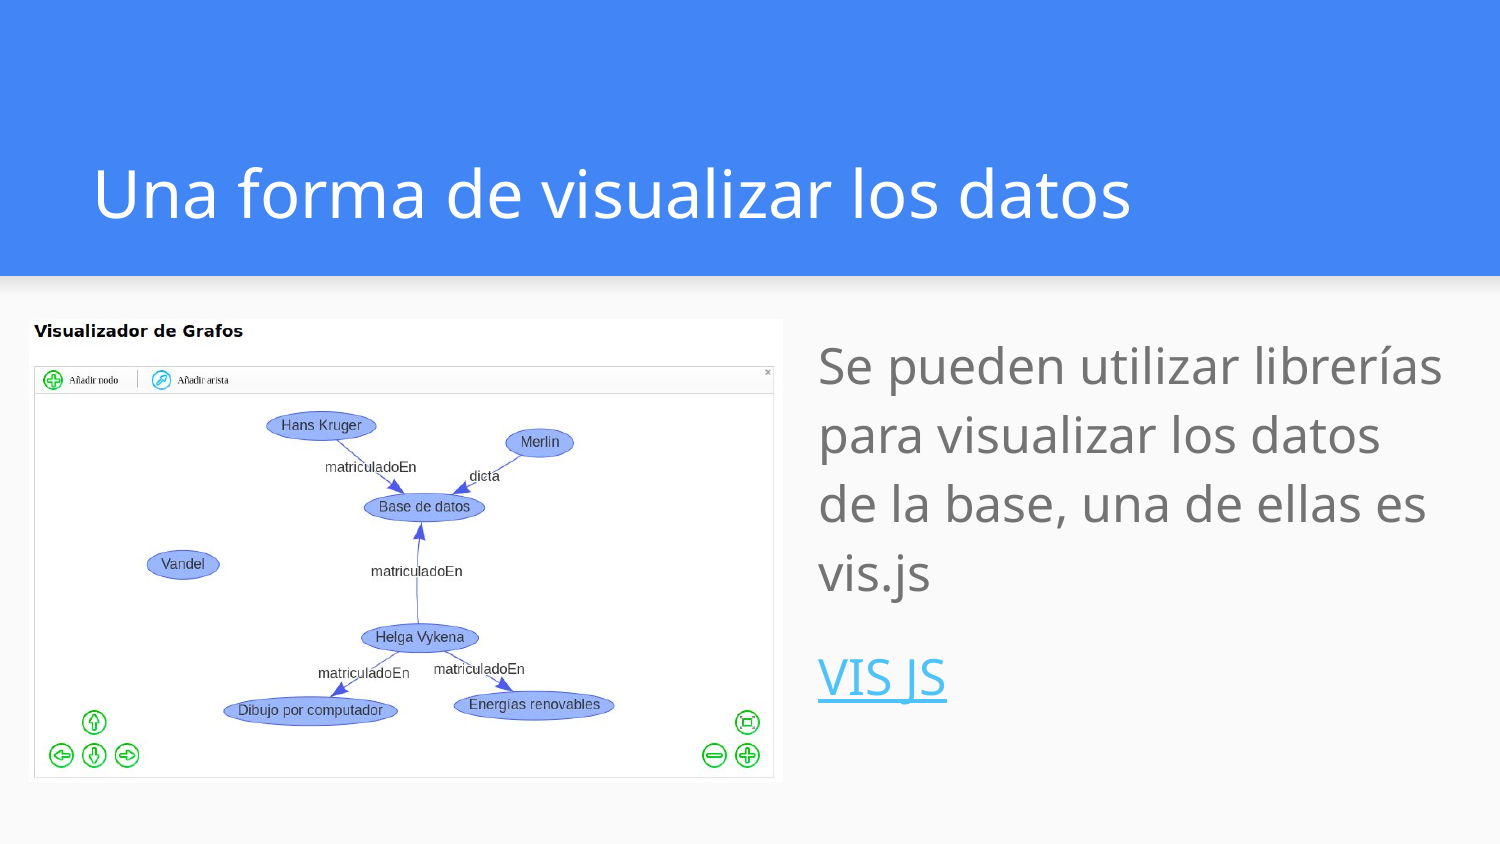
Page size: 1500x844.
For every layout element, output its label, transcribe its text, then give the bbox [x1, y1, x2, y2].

title Una forma de visualizar los datos [77, 121, 1427, 248]
picture [29, 319, 783, 782]
list Se pueden utilizar librerías para visualizar los datos de la base, una de ellas es vis.js VIS JS [803, 310, 1460, 756]
